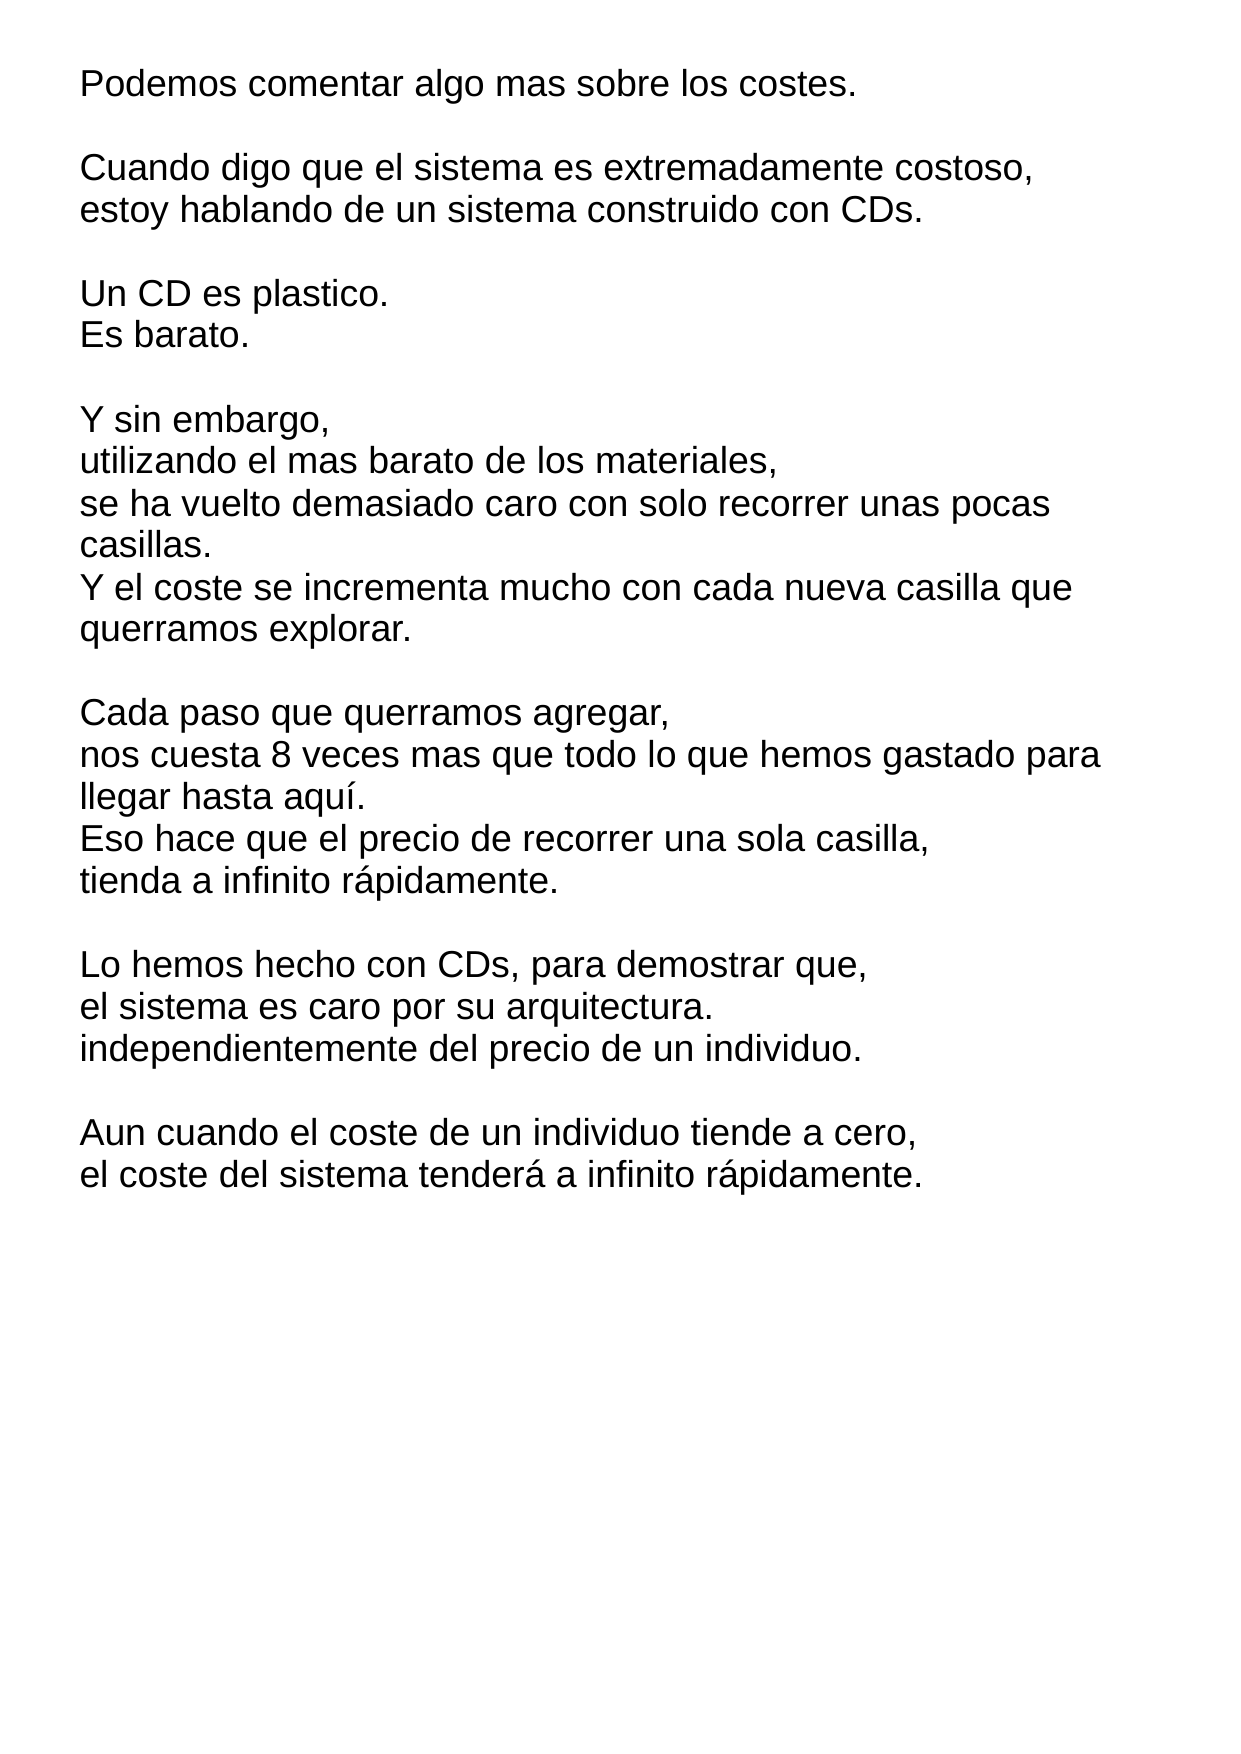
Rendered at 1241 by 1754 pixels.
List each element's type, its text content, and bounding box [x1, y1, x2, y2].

text_box Podemos comentar algo mas sobre los costes. Cuando digo que el sistema es extremadamente costoso, estoy hablando de un sistema construido con CDs. Un CD es plastico. Es barato. Y sin embargo, utilizando el mas barato de los materiales, se ha vuelto demasiado caro con solo recorrer unas pocas casillas. Y el coste se incrementa mucho con cada nueva casilla que querramos explorar. Cada paso que querramos agregar, nos cuesta 8 veces mas que todo lo que hemos gastado para llegar hasta aquí. Eso hace que el precio de recorrer una sola casilla, tienda a infinito rápidamente. Lo hemos hecho con CDs, para demostrar que, el sistema es caro por su arquitectura. independientemente del precio de un individuo. Aun cuando el coste de un individuo tiende a cero, el coste del sistema tenderá a infinito rápidamente. [64, 54, 1182, 1750]
